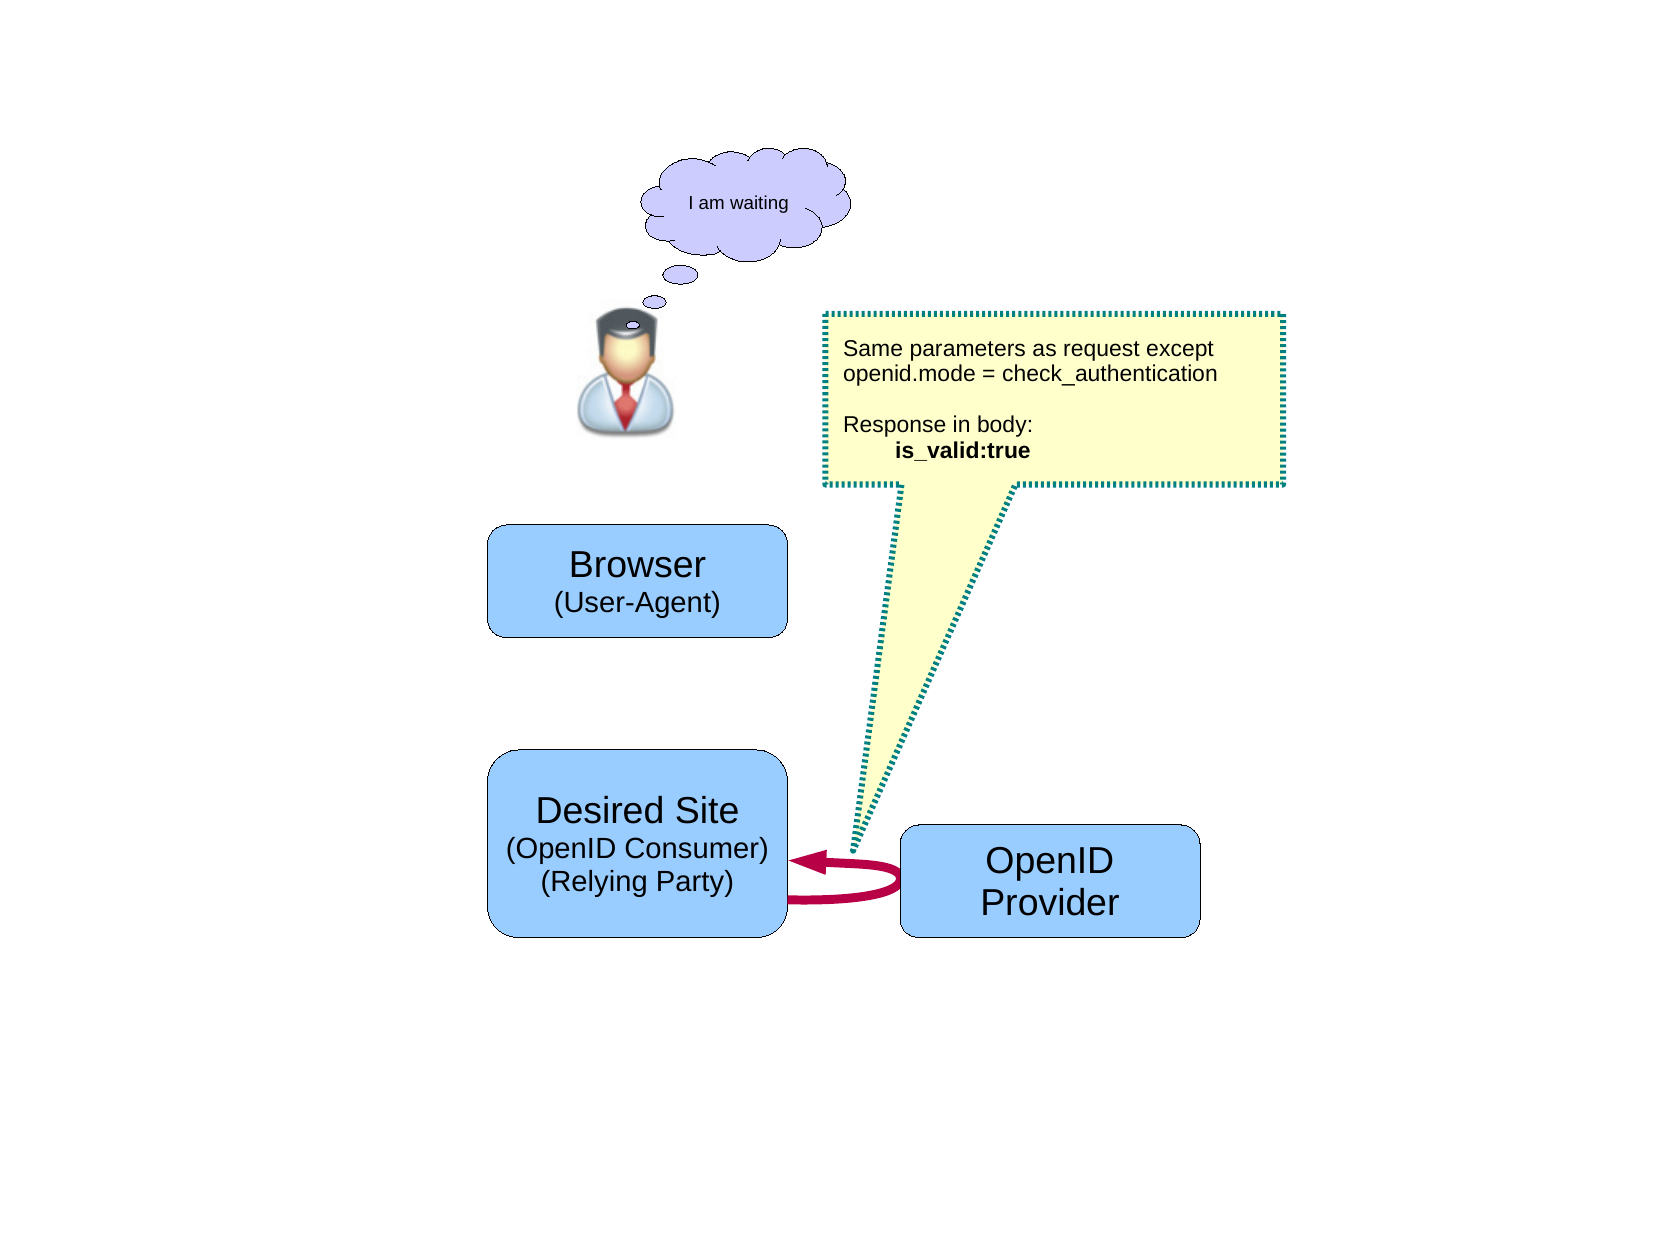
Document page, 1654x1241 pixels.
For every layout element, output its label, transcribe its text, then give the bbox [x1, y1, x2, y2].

text_box Browser (User-Agent) [487, 524, 788, 638]
text_box Desired Site (OpenID Consumer) (Relying Party) [487, 749, 788, 938]
picture [562, 299, 689, 446]
text_box OpenID Provider [900, 824, 1201, 938]
text_box I am waiting [662, 265, 698, 285]
text_box I am waiting [640, 148, 851, 262]
text_box I am waiting [642, 295, 667, 309]
text_box Same parameters as request except openid.mode = check_authentication Response in body: is_valid:true [825, 313, 1284, 851]
